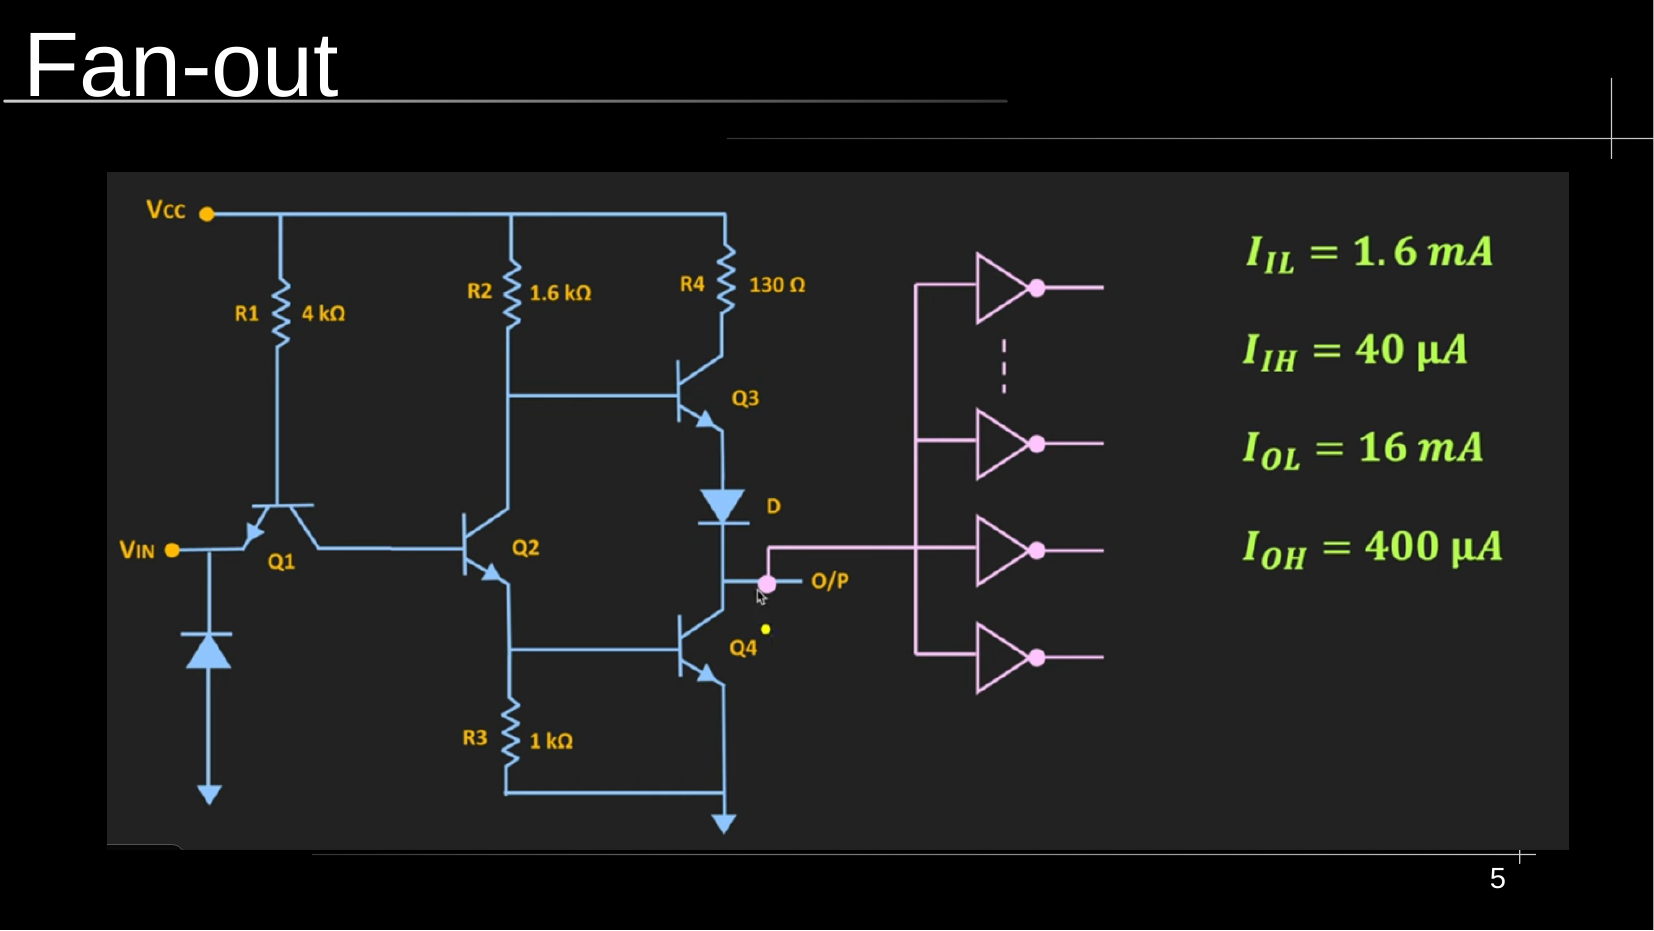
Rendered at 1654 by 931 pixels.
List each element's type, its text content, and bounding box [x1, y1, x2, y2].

title Fan-out [23, 11, 1589, 119]
picture [107, 172, 1569, 850]
